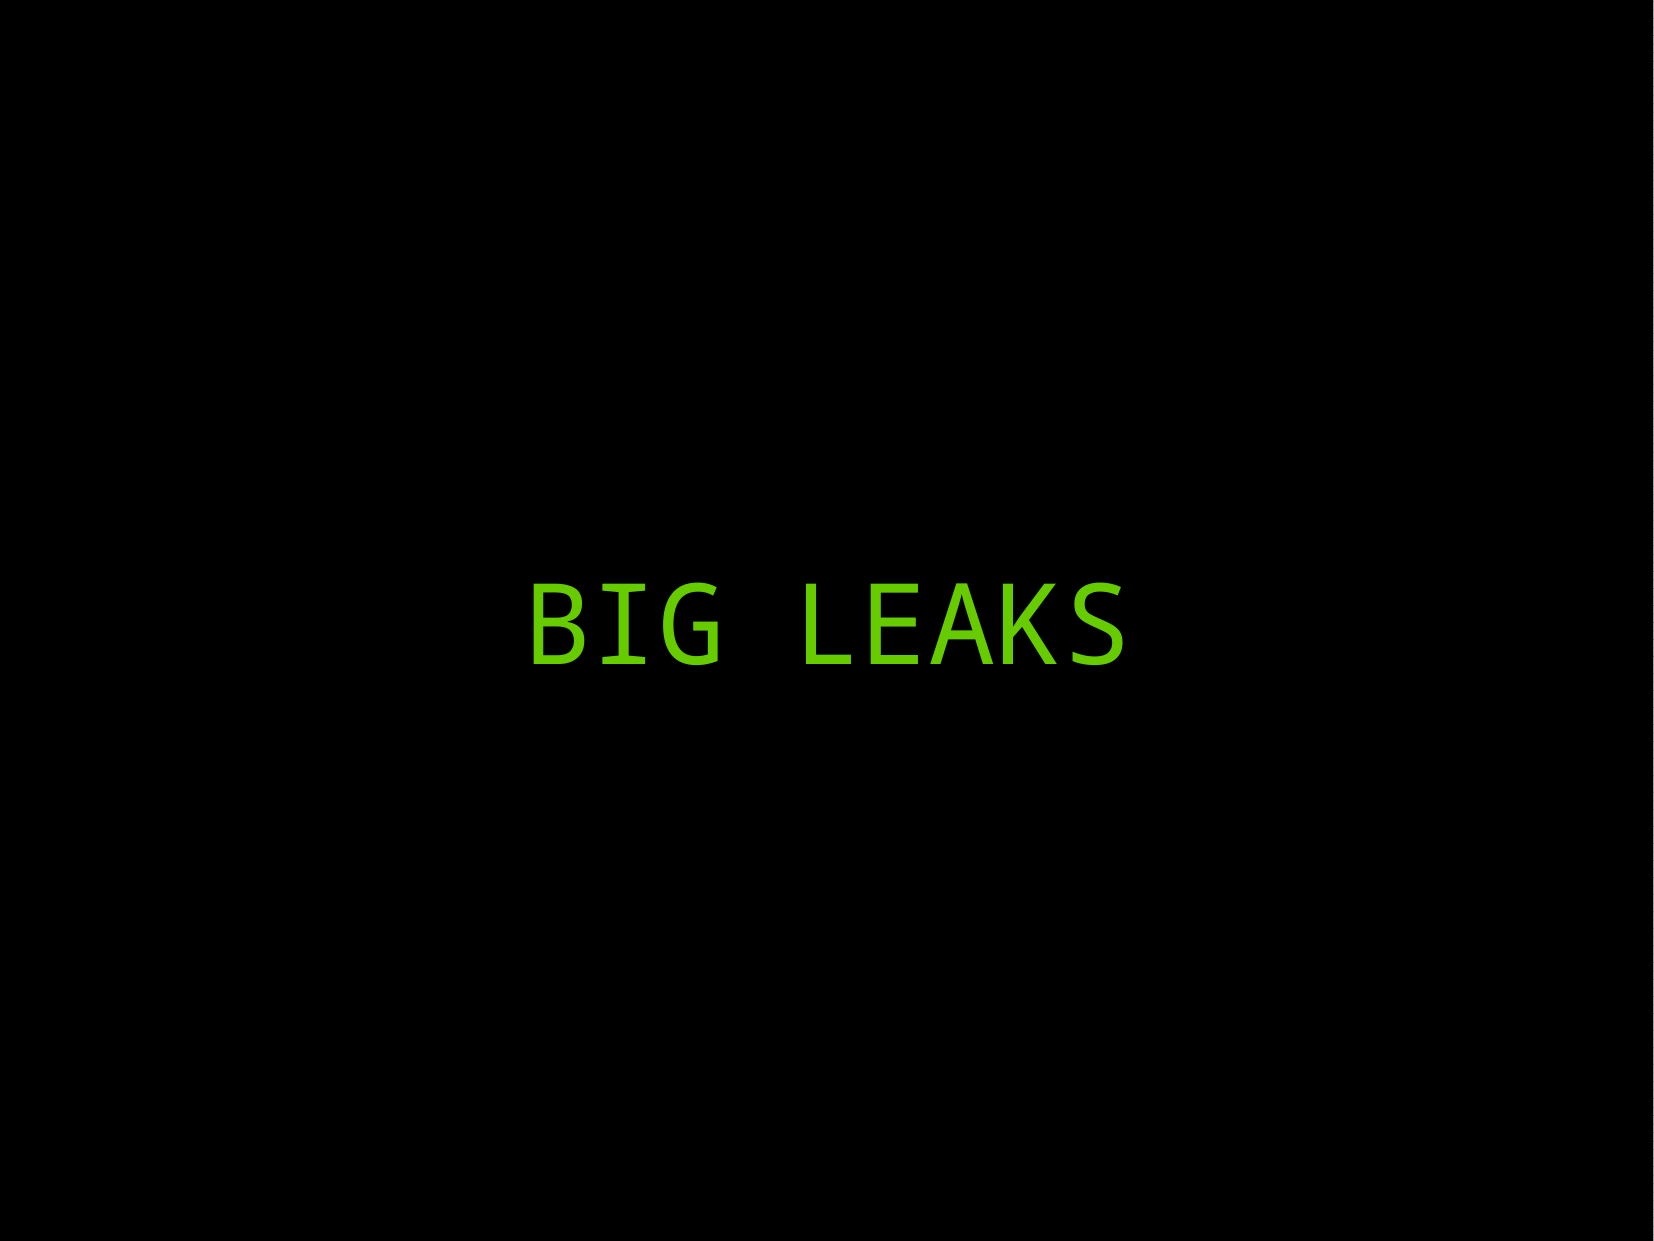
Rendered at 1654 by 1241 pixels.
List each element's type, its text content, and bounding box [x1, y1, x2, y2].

title BIG LEAKS [0, 0, 1654, 1241]
